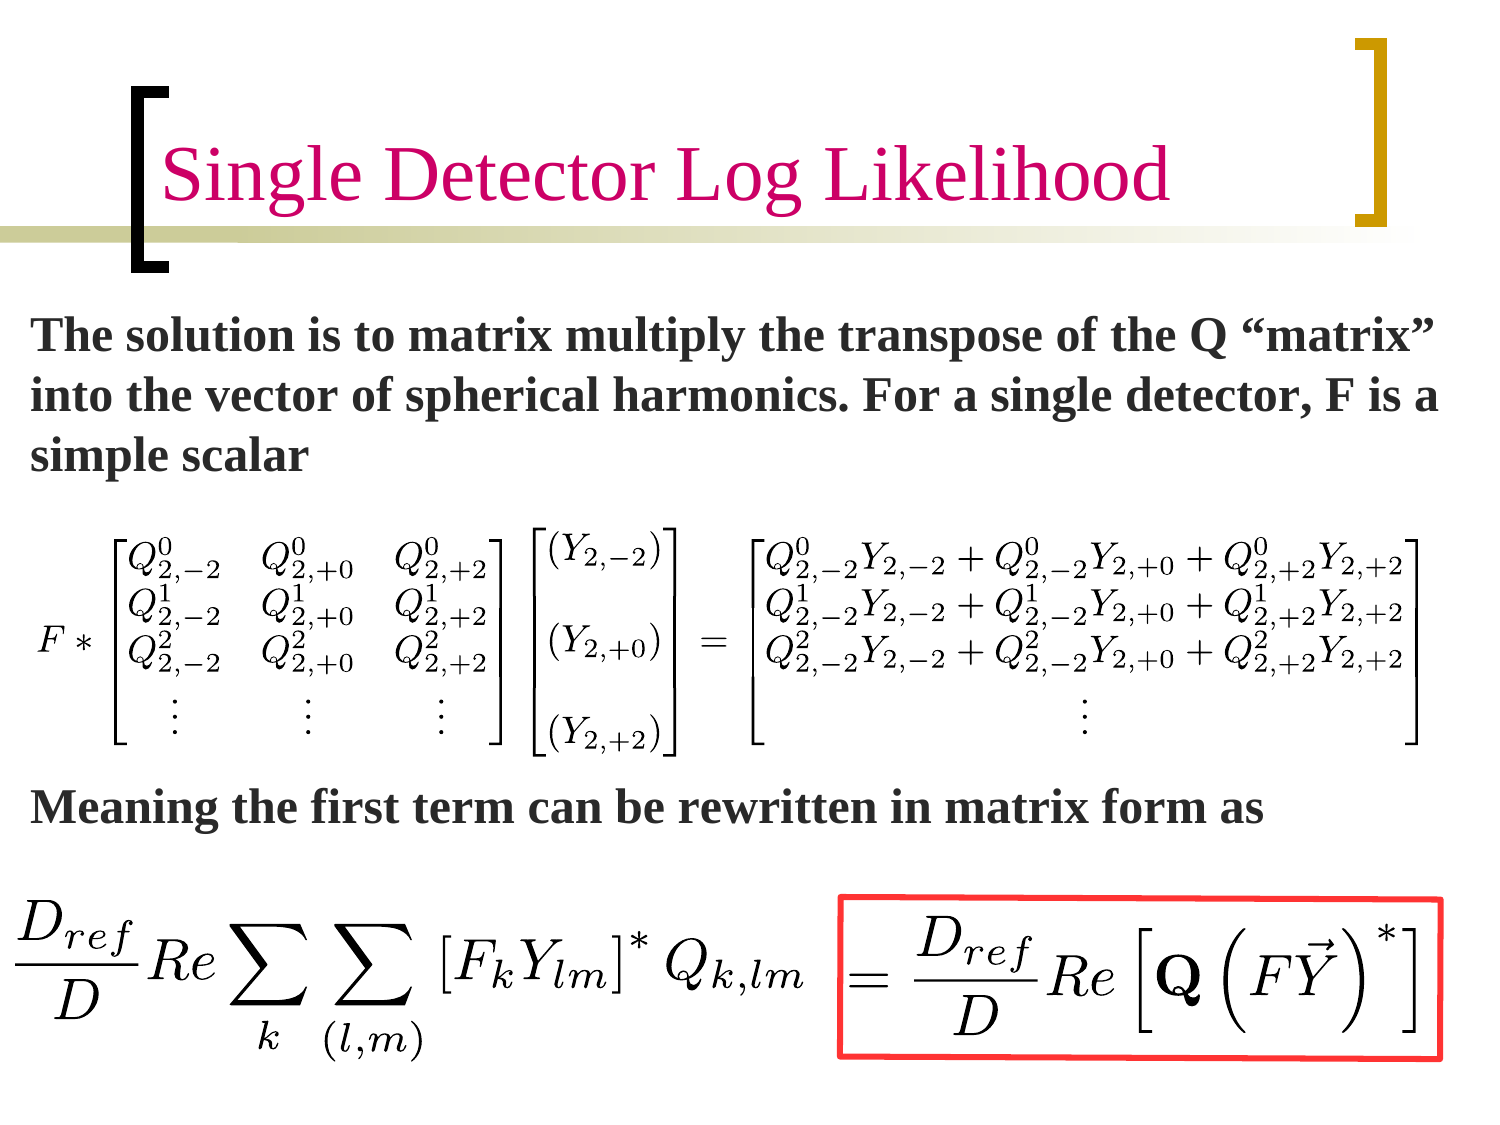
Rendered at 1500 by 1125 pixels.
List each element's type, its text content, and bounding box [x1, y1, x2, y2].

text_box [15, 900, 806, 1062]
text_box [839, 896, 1441, 1060]
text_box The solution is to matrix multiply the transpose of the Q “matrix” into the vector of spherical harmonics. For a single detector, F is a simple scalar [15, 293, 1452, 489]
text_box [35, 527, 1431, 757]
text_box Meaning the first term can be rewritten in matrix form as [15, 766, 1292, 842]
title Single Detector Log Likelihood [75, 0, 1353, 225]
